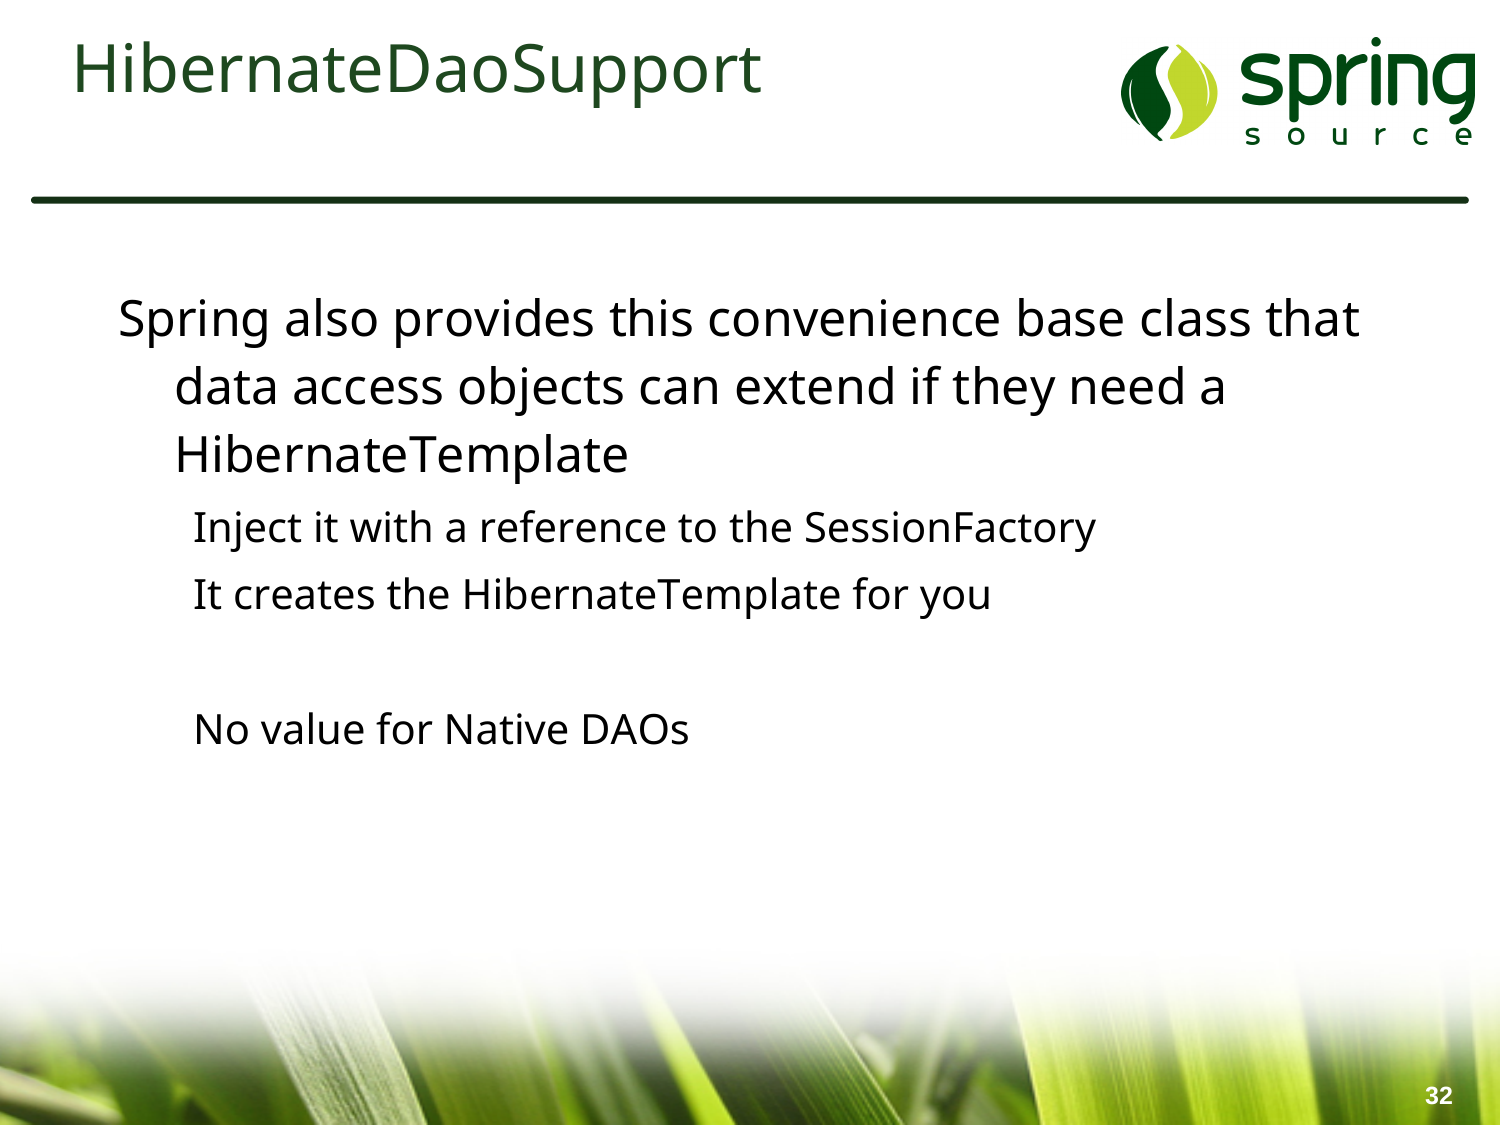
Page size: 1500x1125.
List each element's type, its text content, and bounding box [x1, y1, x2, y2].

list Spring also provides this convenience base class that data access objects can extend if they need a HibernateTemplate Inject it with a reference to the SessionFactory It creates the HibernateTemplate for you No value for Native DAOs [103, 275, 1394, 938]
title HibernateDaoSupport [56, 13, 1089, 176]
picture [1121, 37, 1475, 145]
picture [0, 944, 1500, 1125]
